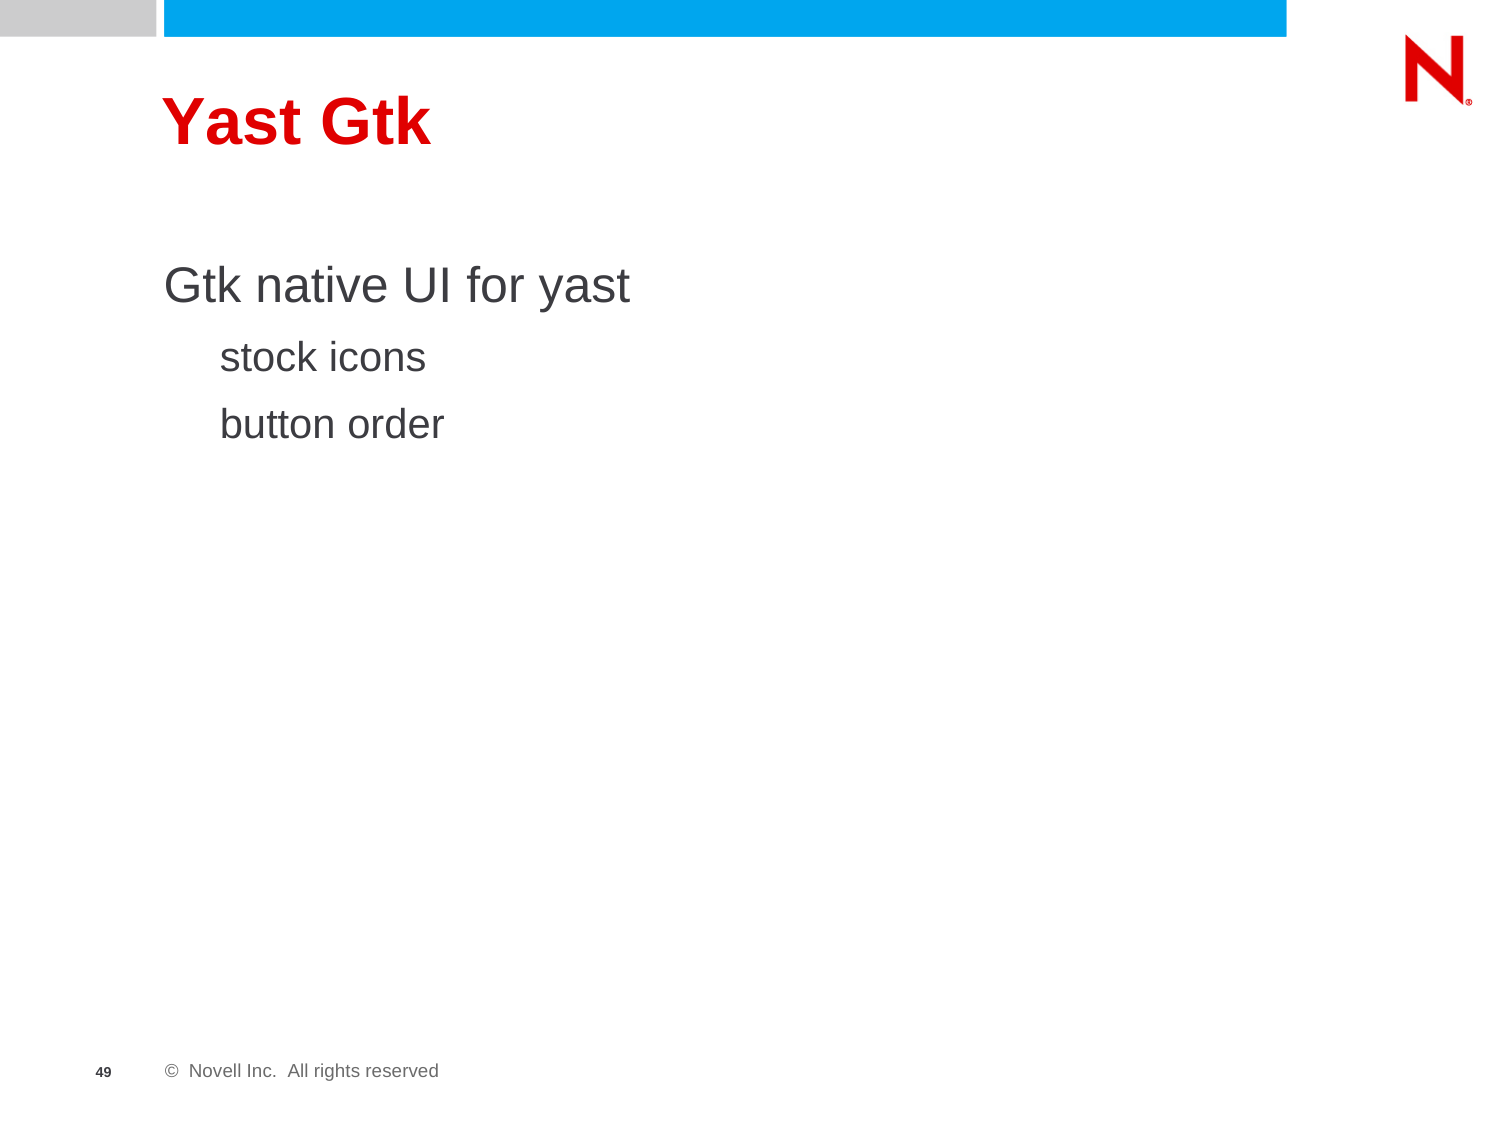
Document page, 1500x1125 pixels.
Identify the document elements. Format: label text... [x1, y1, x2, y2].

picture [1403, 32, 1473, 107]
title Yast Gtk [161, 41, 1383, 205]
list Gtk native UI for yast stock icons button order [163, 254, 1404, 986]
